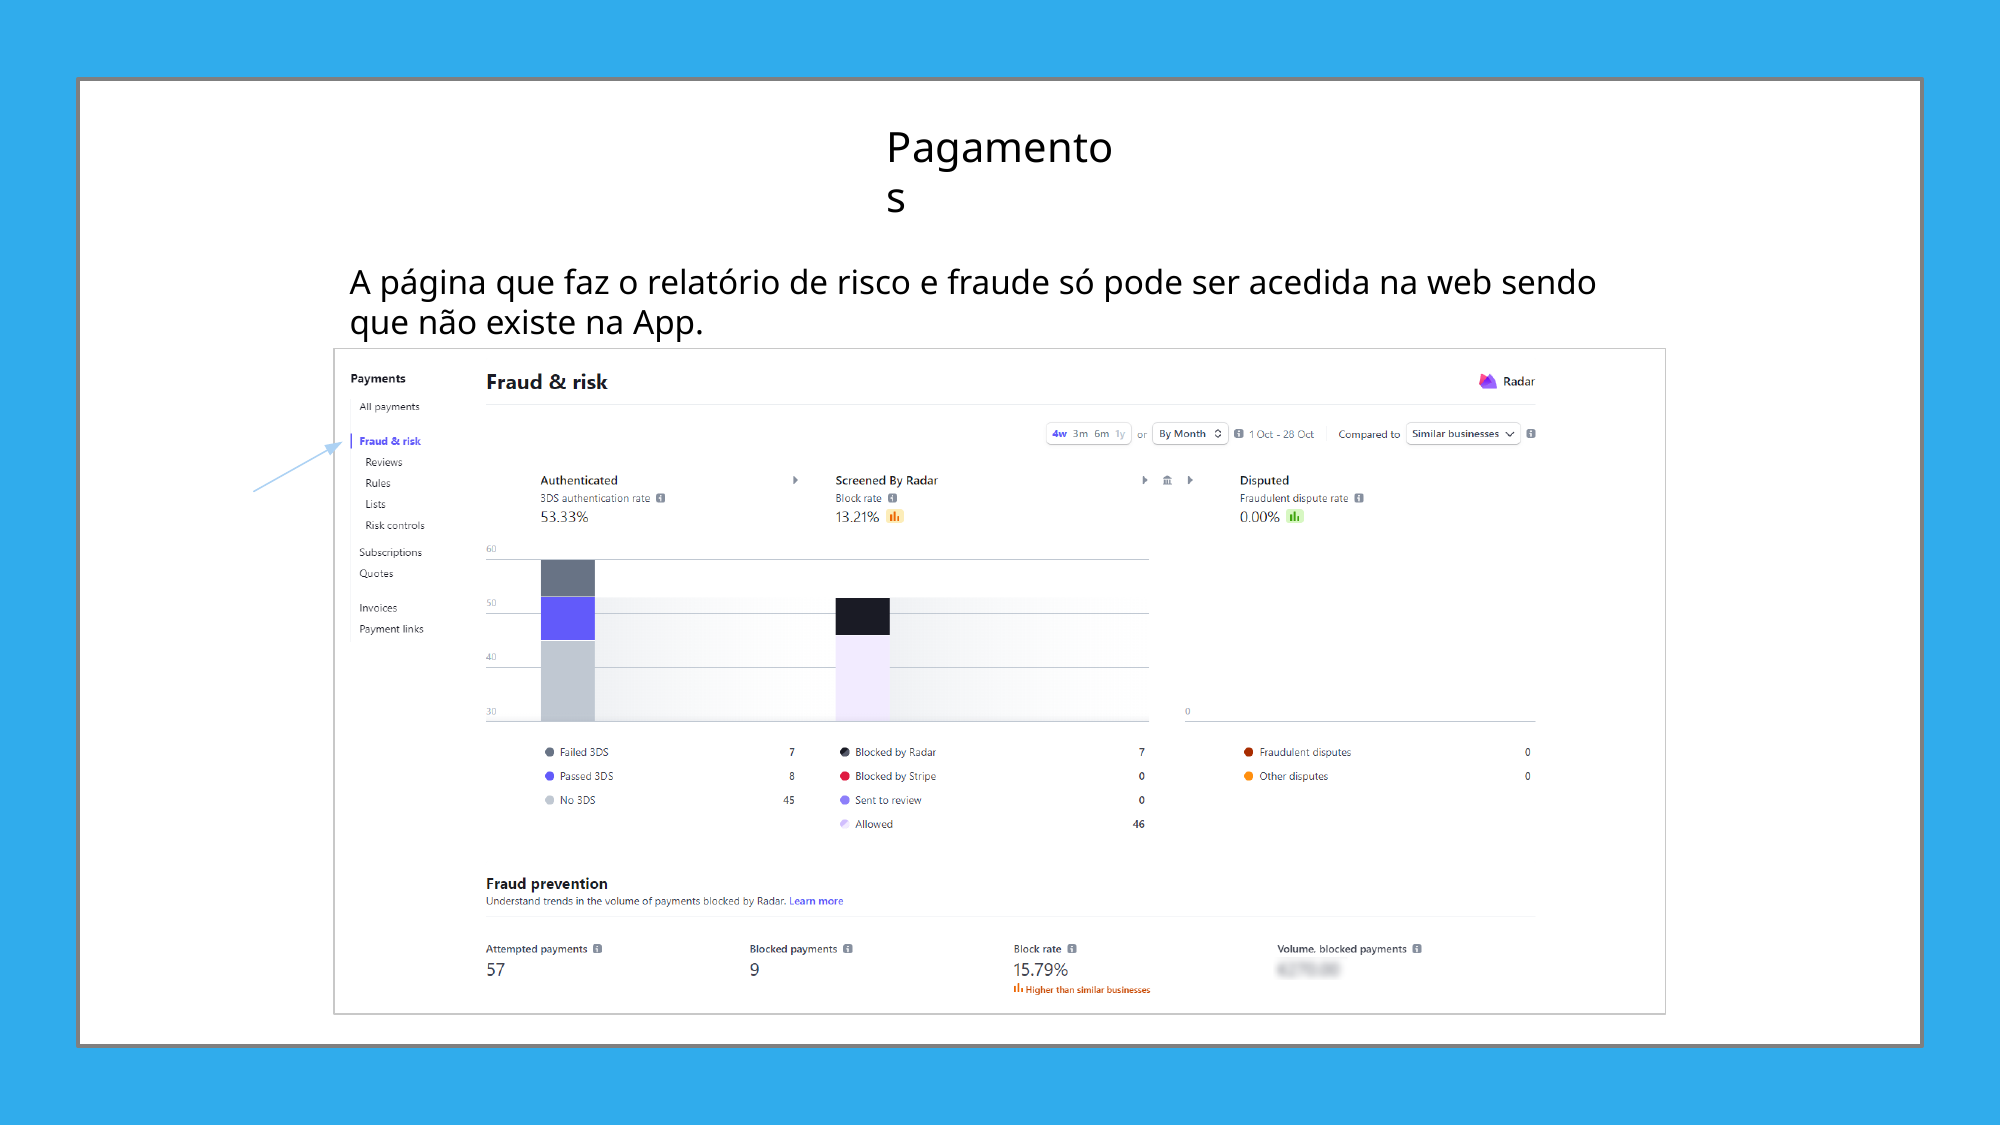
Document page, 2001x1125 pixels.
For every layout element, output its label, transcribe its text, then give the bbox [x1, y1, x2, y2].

text_box Pagamentos [871, 113, 1130, 180]
picture [335, 349, 1665, 1014]
text_box [0, 0, 2000, 1125]
text_box A página que faz o relatório de risco e fraude só pode ser acedida na web sendo que não existe na App. [334, 253, 1667, 350]
